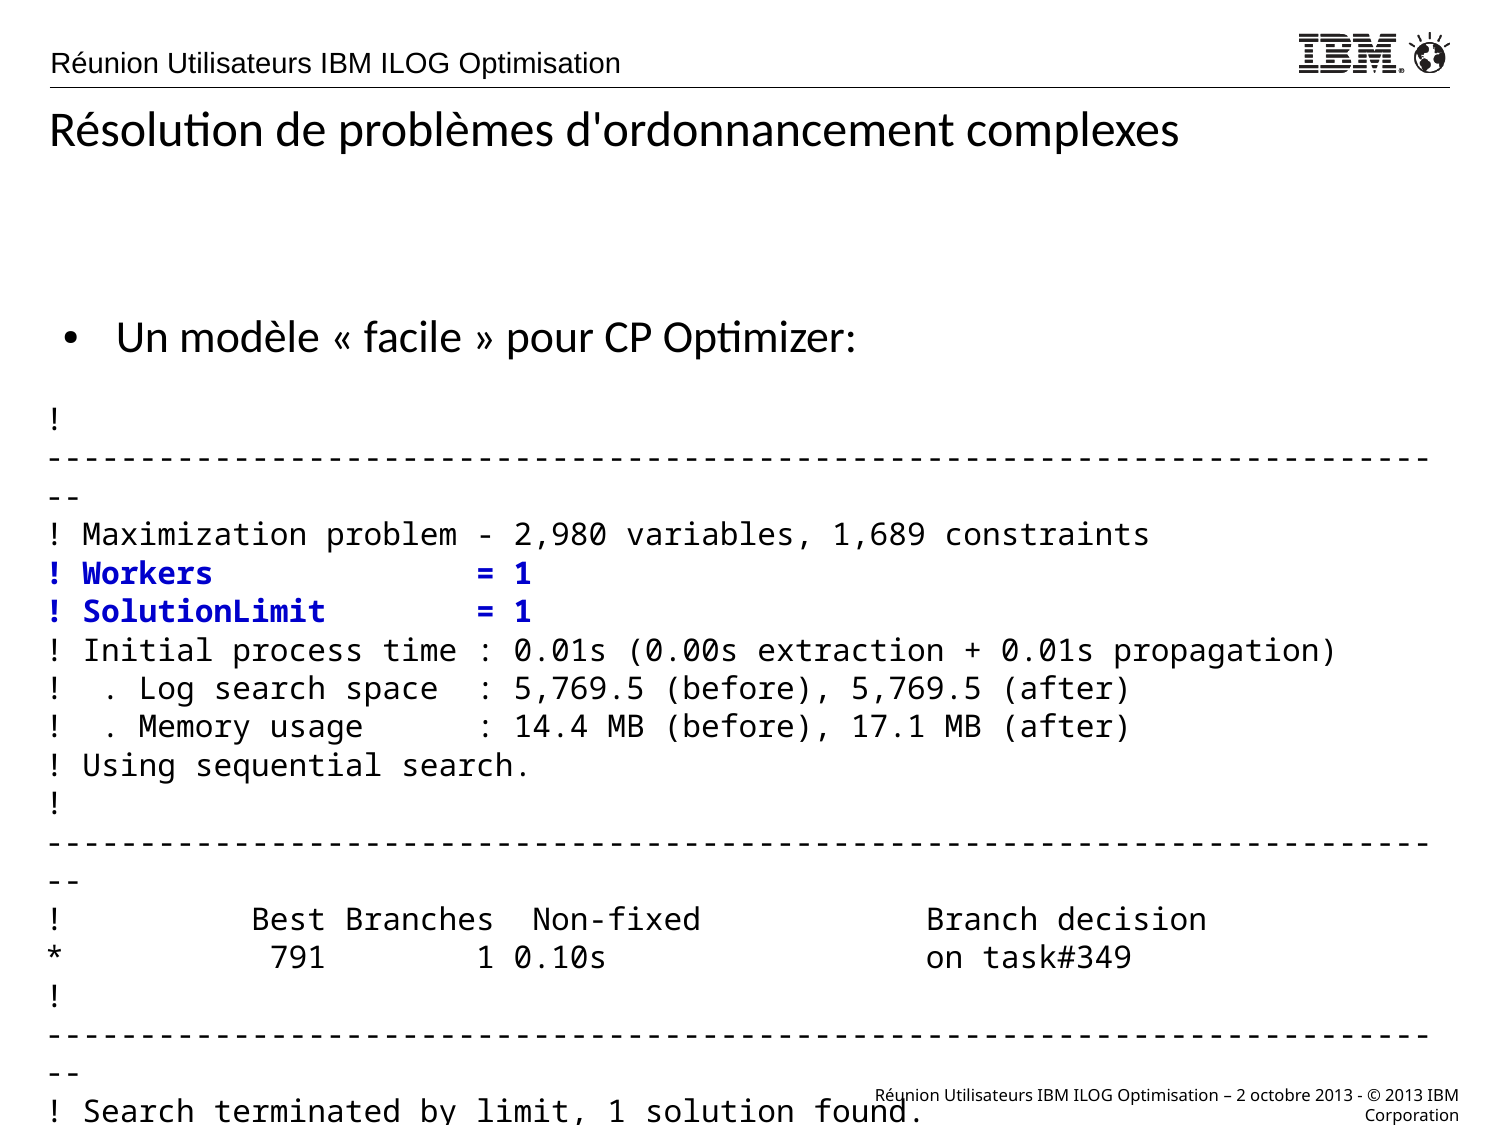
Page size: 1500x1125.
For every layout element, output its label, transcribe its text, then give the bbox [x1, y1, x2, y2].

text_box [29, 1072, 91, 1103]
picture [1299, 32, 1450, 73]
title Résolution de problèmes d'ordonnancement complexes [34, 95, 1450, 200]
list Un modèle « facile » pour CP Optimizer: ! ---------------------------------------------------------------------------- ! Maximization problem - 2,980 variables, 1,689 constraints ! Workers = 1 ! SolutionLimit = 1 ! Initial process time : 0.01s (0.00s extraction + 0.01s propagation) ! . Log search space : 5,769.5 (before), 5,769.5 (after) ! . Memory usage : 14.4 MB (before), 17.1 MB (after) ! Using sequential search. ! ---------------------------------------------------------------------------- ! Best Branches Non-fixed Branch decision * 791 1 0.10s on task#349 ! ---------------------------------------------------------------------------- ! Search terminated by limit, 1 solution found. ! Best objective : 791 ! Number of branches : 1 ! Number of fails : 0 ! Total memory usage : 21.1 MB (19.0 MB CP Optimizer + 2.1 MB Concert) ! Time spent in solve : 0.12s (0.12s engine + 0.00s extraction) ! Search speed (br. / s) : 8.0 ! ---------------------------------------------------------------------------- [30, 255, 1456, 1051]
